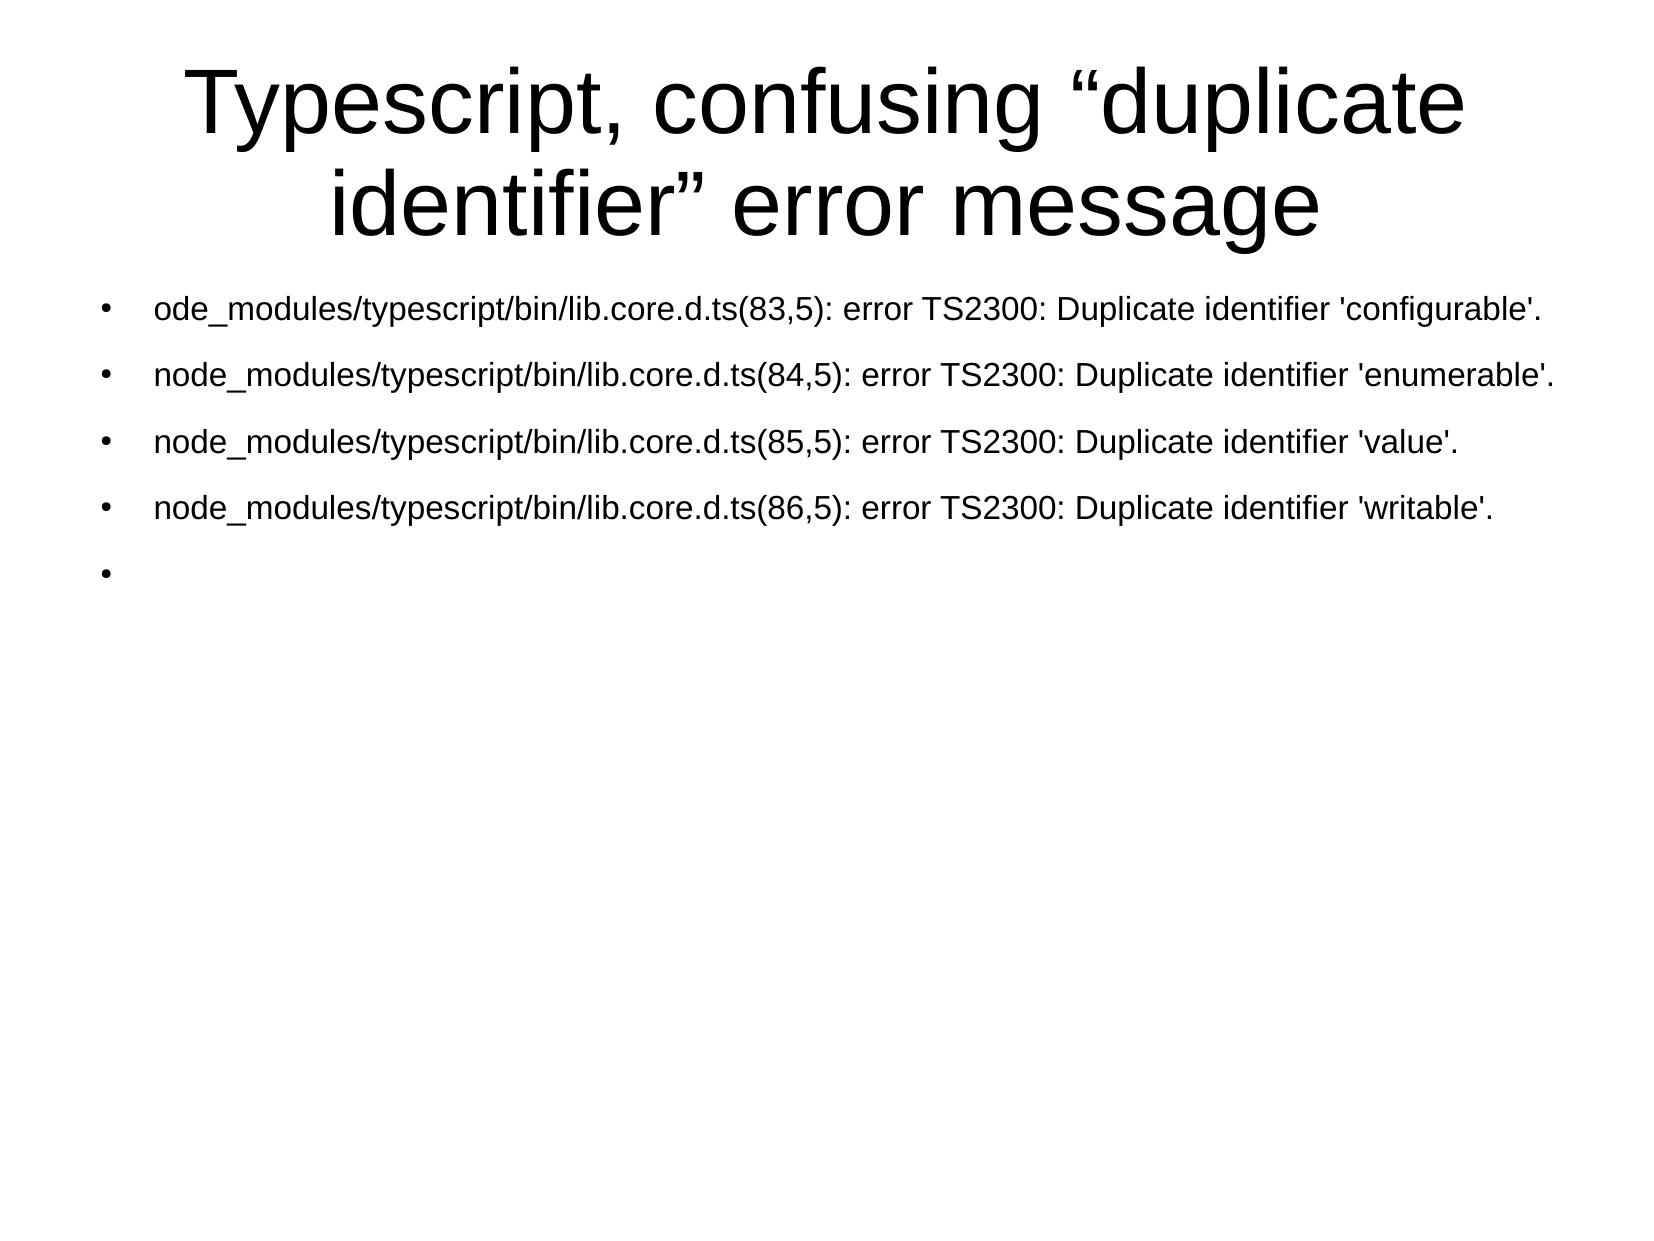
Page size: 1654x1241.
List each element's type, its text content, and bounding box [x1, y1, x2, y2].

title Typescript, confusing “duplicate identifier” error message [82, 49, 1571, 257]
list ode_modules/typescript/bin/lib.core.d.ts(83,5): error TS2300: Duplicate identifier 'configurable'. node_modules/typescript/bin/lib.core.d.ts(84,5): error TS2300: Duplicate identifier 'enumerable'. node_modules/typescript/bin/lib.core.d.ts(85,5): error TS2300: Duplicate identifier 'value'. node_modules/typescript/bin/lib.core.d.ts(86,5): error TS2300: Duplicate identifier 'writable'. [82, 290, 1571, 1010]
